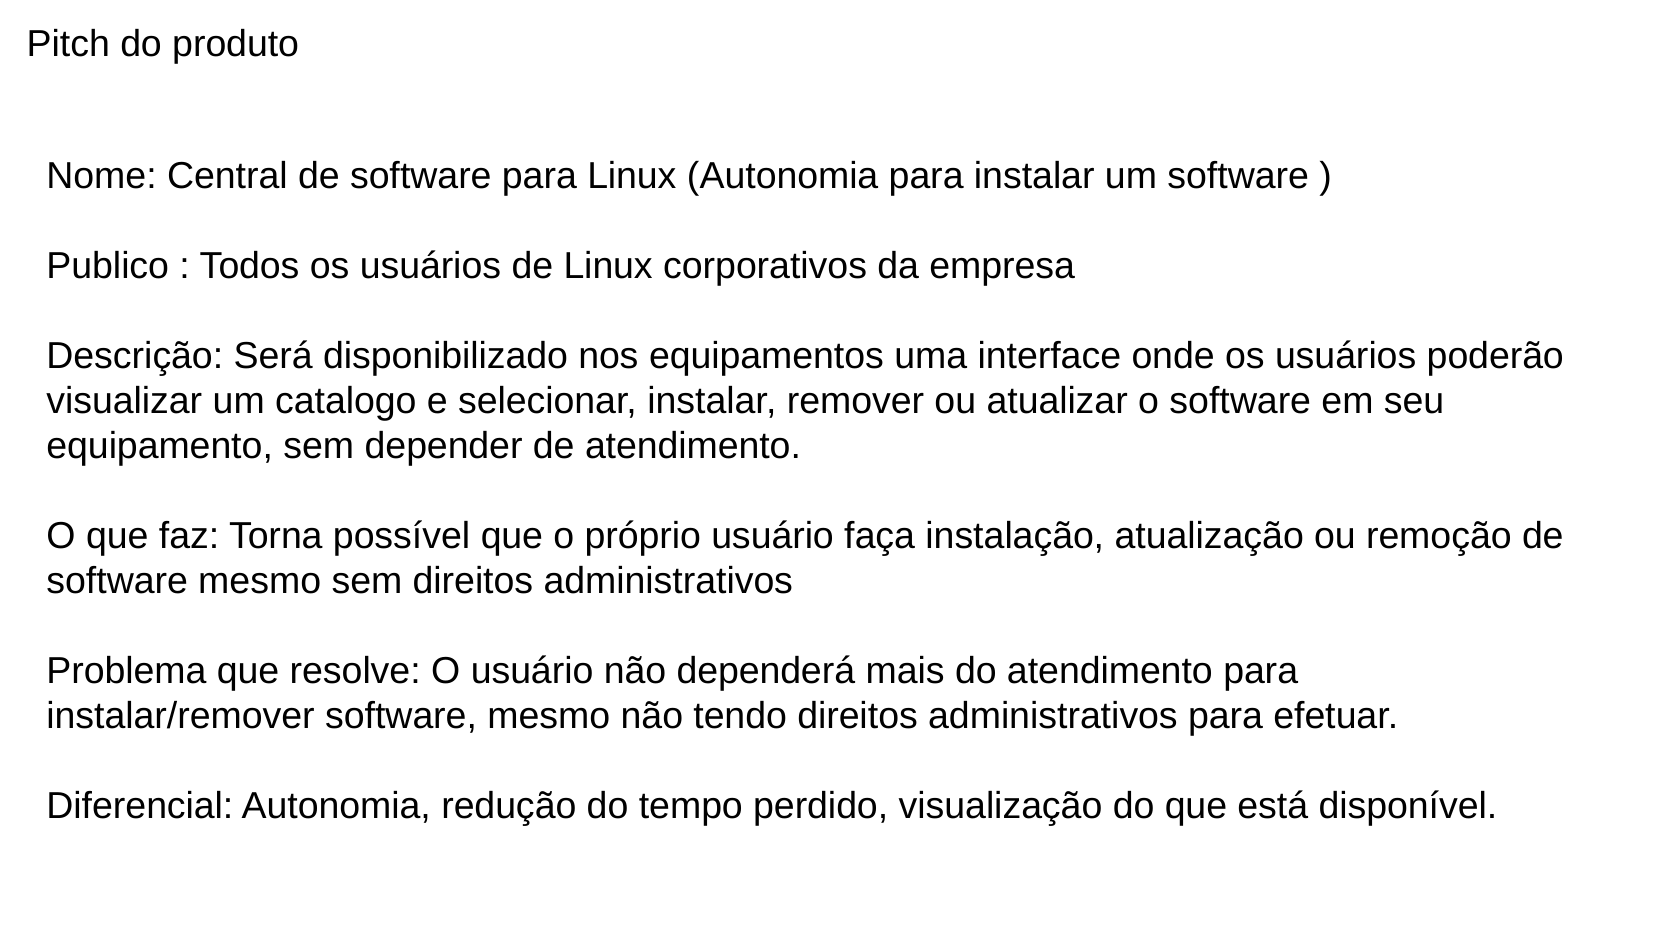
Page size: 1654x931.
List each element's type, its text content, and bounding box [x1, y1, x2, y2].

text_box Pitch do produto [11, 11, 532, 69]
text_box Nome: Central de software para Linux (Autonomia para instalar um software ) Publico : Todos os usuários de Linux corporativos da empresa Descrição: Será disponibilizado nos equipamentos uma interface onde os usuários poderão visualizar um catalogo e selecionar, instalar, remover ou atualizar o software em seu equipamento, sem depender de atendimento. O que faz: Torna possível que o próprio usuário faça instalação, atualização ou remoção de software mesmo sem direitos administrativos Problema que resolve: O usuário não dependerá mais do atendimento para instalar/remover software, mesmo não tendo direitos administrativos para efetuar. Diferencial: Autonomia, redução do tempo perdido, visualização do que está disponível. [31, 143, 1591, 201]
